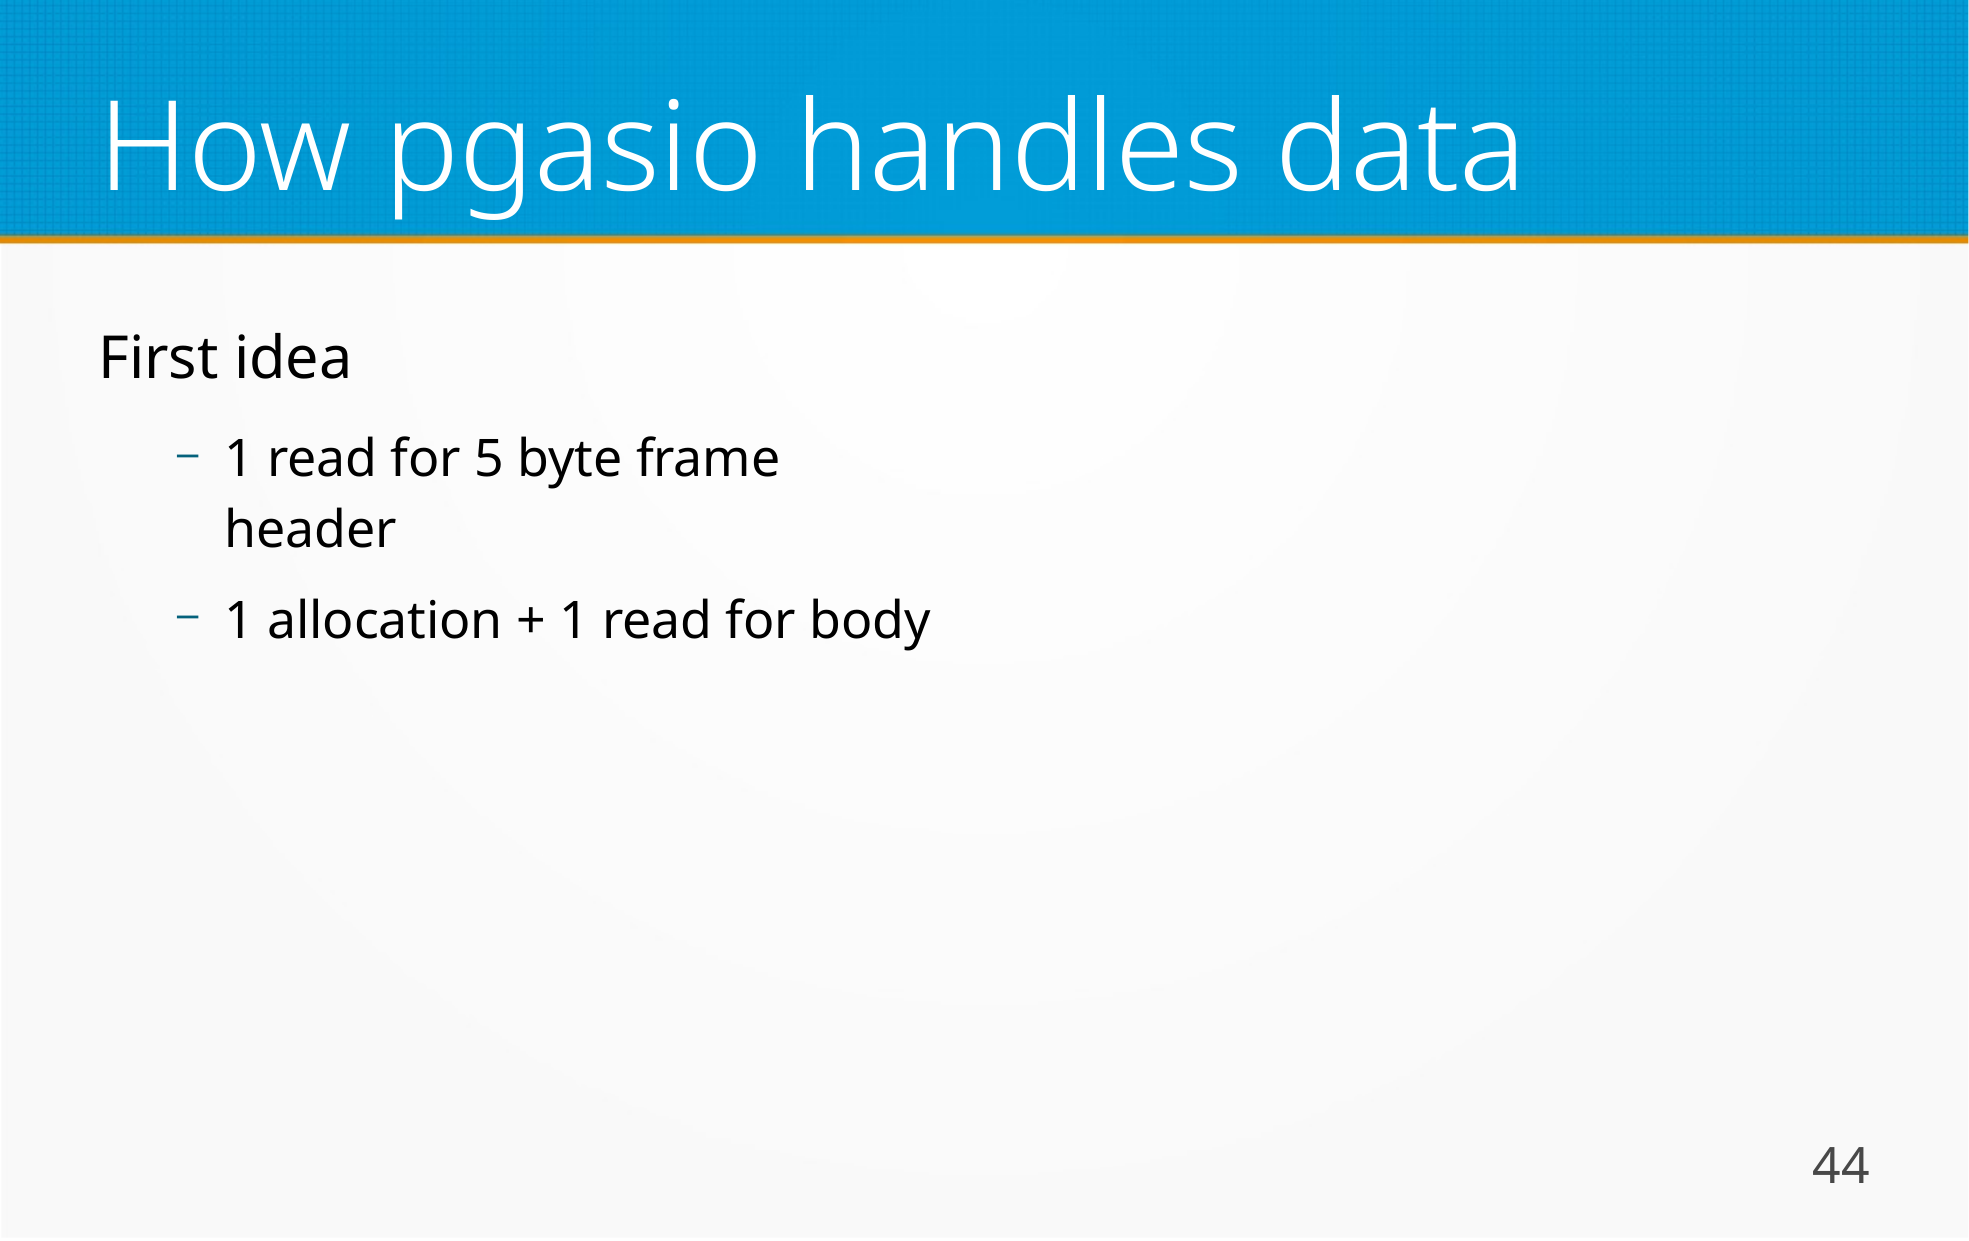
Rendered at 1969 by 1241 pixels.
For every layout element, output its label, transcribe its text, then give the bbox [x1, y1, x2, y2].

title How pgasio handles data [98, 19, 1870, 227]
list First idea 1 read for 5 byte frame header 1 allocation + 1 read for body [98, 315, 958, 680]
picture [0, 233, 1969, 1241]
